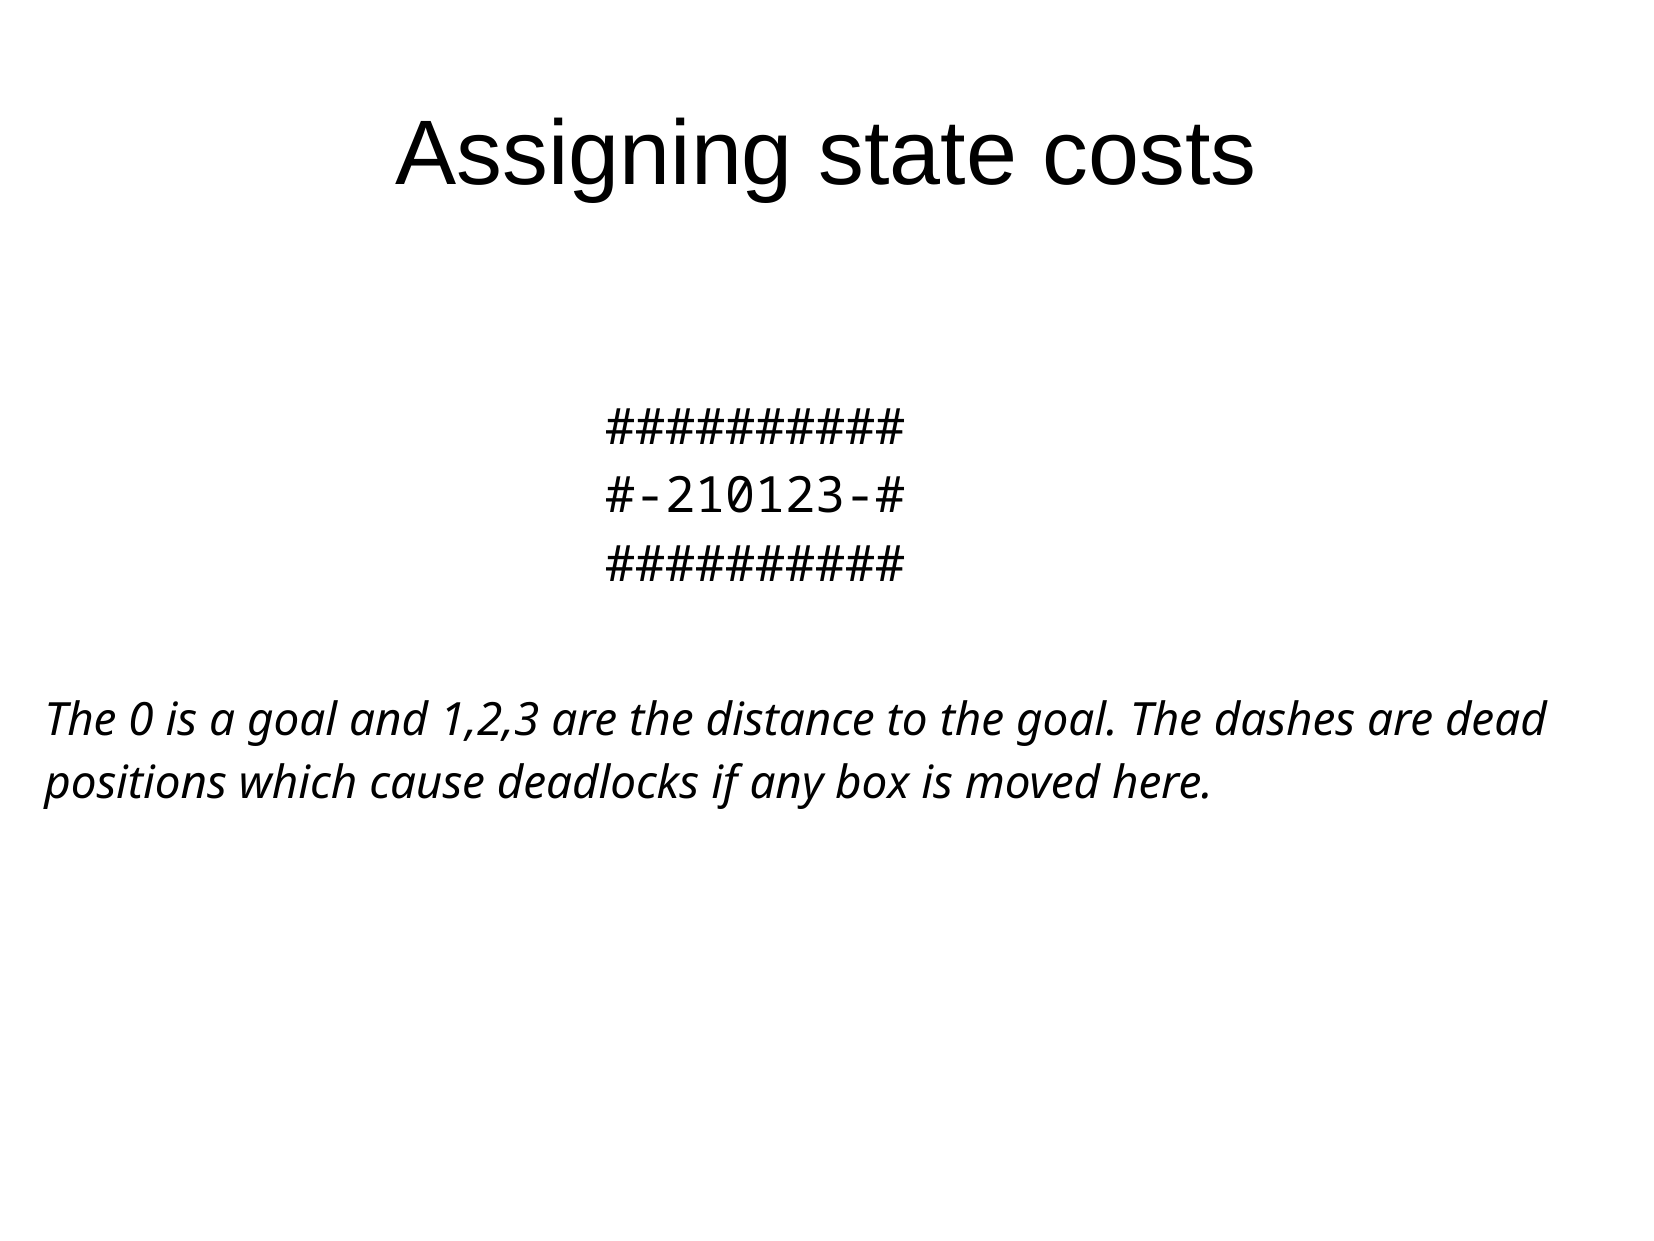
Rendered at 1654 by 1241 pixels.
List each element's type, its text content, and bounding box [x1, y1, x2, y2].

text_box The 0 is a goal and 1,2,3 are the distance to the goal. The dashes are dead positions which cause deadlocks if any box is moved here. [29, 679, 1654, 801]
title Assigning state costs [82, 49, 1571, 257]
text_box ########## #-210123-# ########## [590, 383, 1206, 627]
